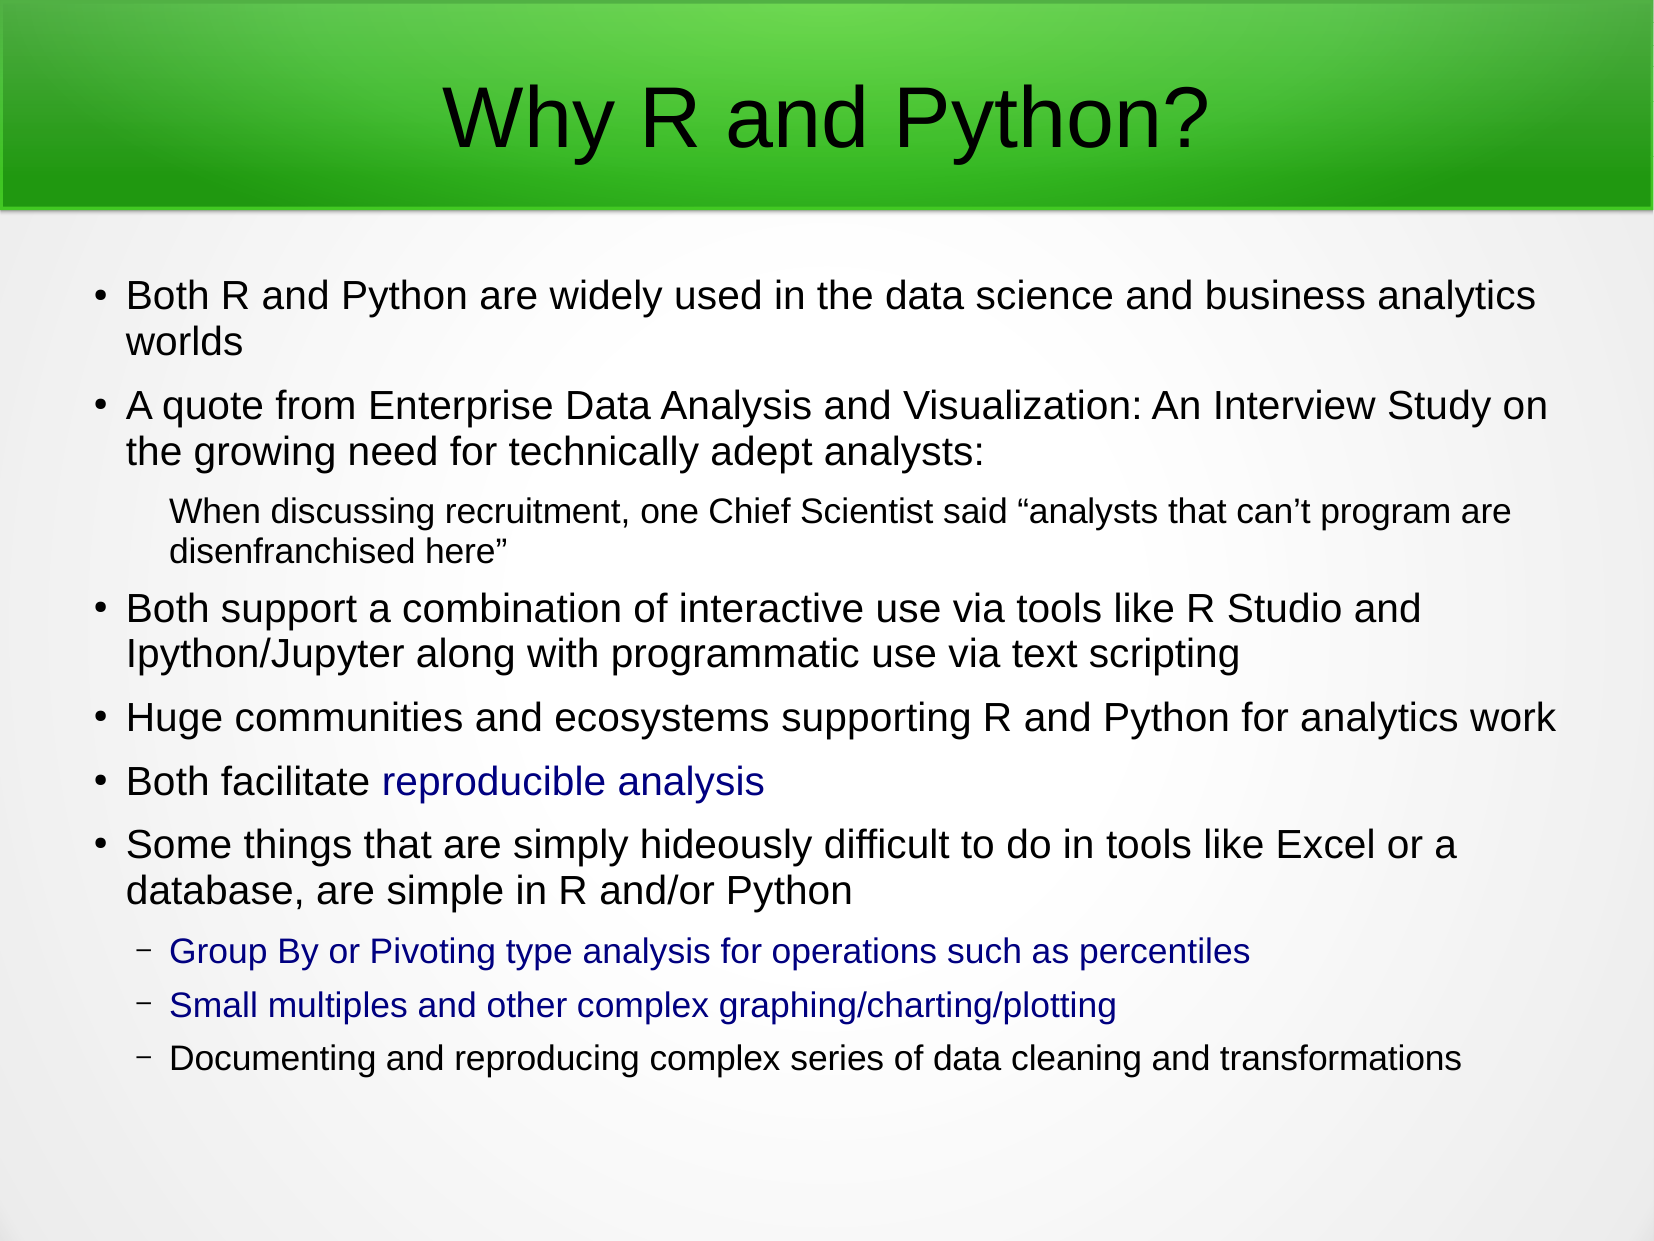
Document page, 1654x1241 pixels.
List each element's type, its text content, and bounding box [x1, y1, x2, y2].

title Why R and Python? [82, 47, 1571, 189]
list Both R and Python are widely used in the data science and business analytics worlds A quote from Enterprise Data Analysis and Visualization: An Interview Study on the growing need for technically adept analysts: When discussing recruitment, one Chief Scientist said “analysts that can’t program are disenfranchised here” Both support a combination of interactive use via tools like R Studio and Ipython/Jupyter along with programmatic use via text scripting Huge communities and ecosystems supporting R and Python for analytics work Both facilitate reproducible analysis Some things that are simply hideously difficult to do in tools like Excel or a database, are simple in R and/or Python Group By or Pivoting type analysis for operations such as percentiles Small multiples and other complex graphing/charting/plotting Documenting and reproducing complex series of data cleaning and transformations [82, 272, 1571, 1129]
